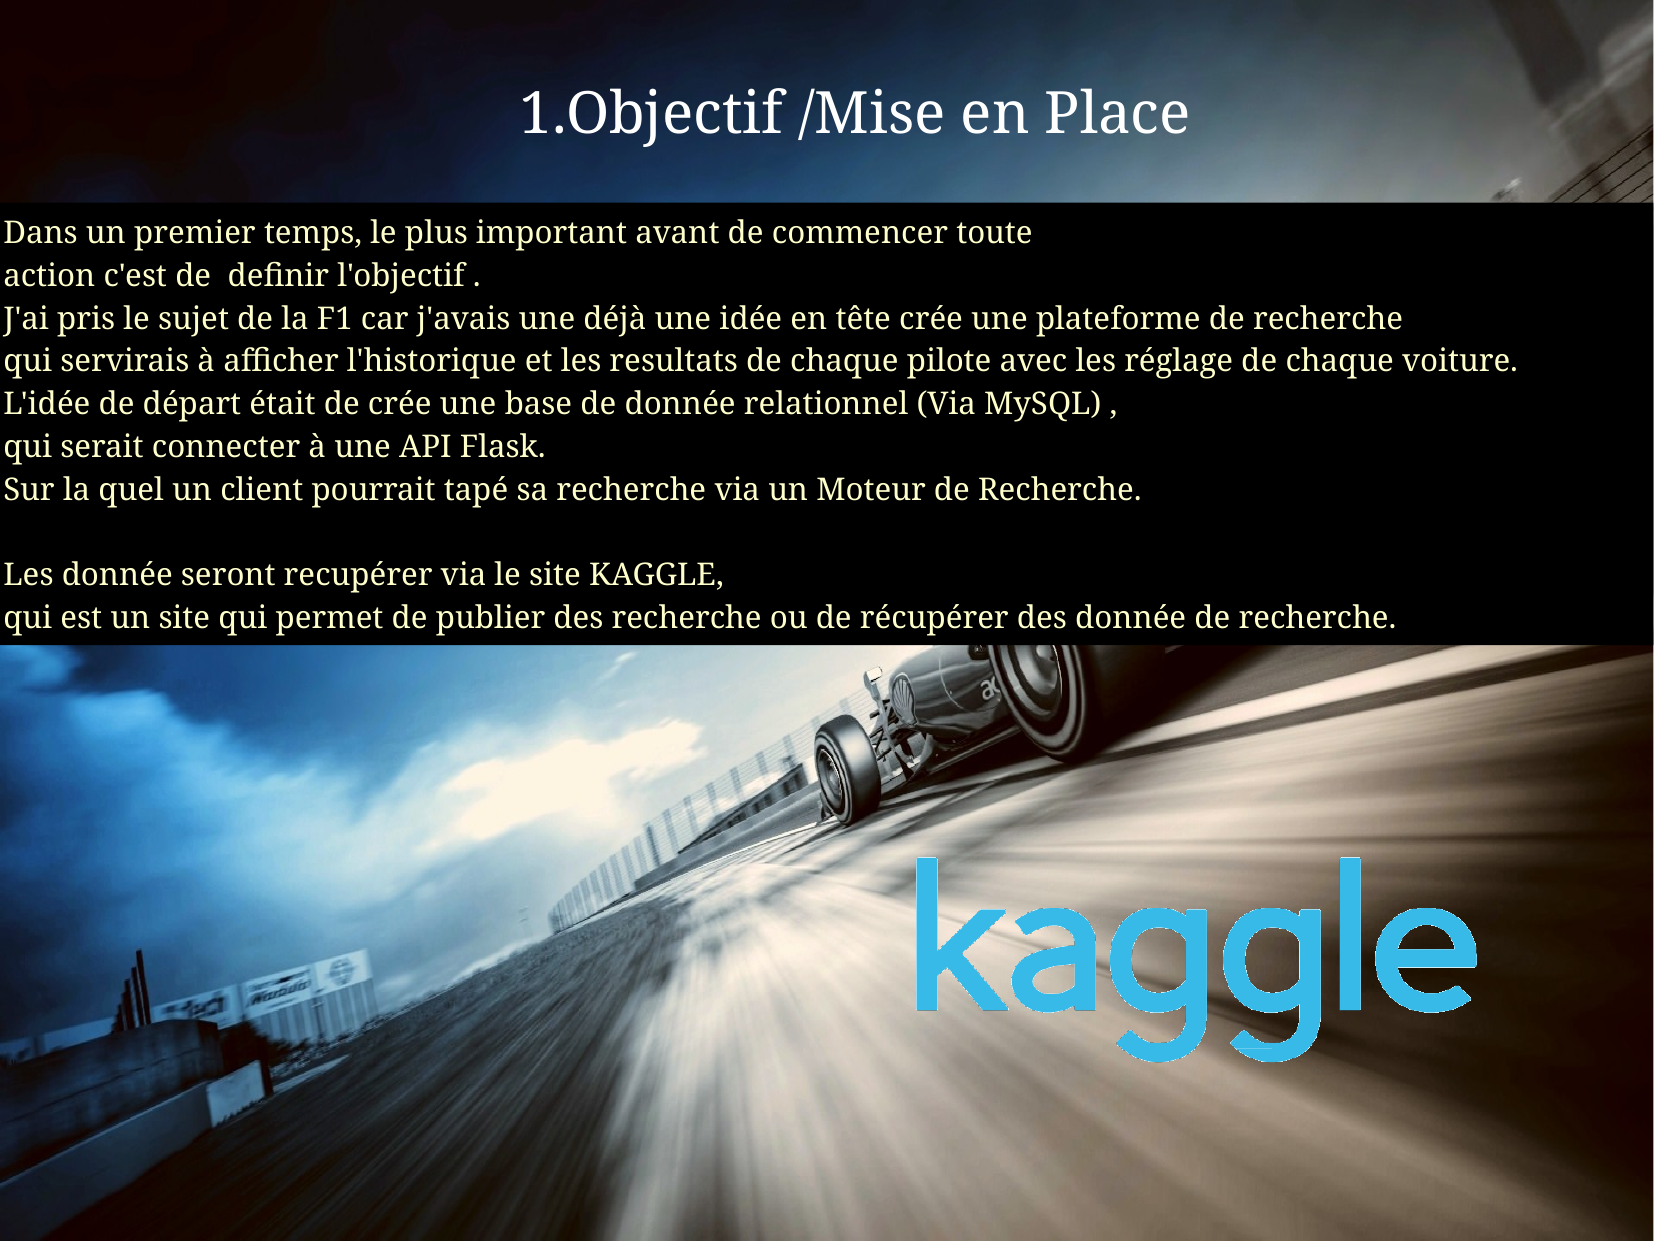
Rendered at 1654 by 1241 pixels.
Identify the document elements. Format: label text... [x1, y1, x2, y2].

picture [0, 646, 1654, 1241]
text_box 1.Objectif /Mise en Place [326, 63, 1386, 154]
text_box Dans un premier temps, le plus important avant de commencer toute action c'est de definir l'objectif . J'ai pris le sujet de la F1 car j'avais une déjà une idée en tête crée une plateforme de recherche qui servirais à afficher l'historique et les resultats de chaque pilote avec les réglage de chaque voiture. L'idée de départ était de crée une base de donnée relationnel (Via MySQL) , qui serait connecter à une API Flask. Sur la quel un client pourrait tapé sa recherche via un Moteur de Recherche. Les donnée seront recupérer via le site KAGGLE, qui est un site qui permet de publier des recherche ou de récupérer des donnée de recherche. [0, 202, 1654, 621]
picture [0, 0, 1654, 202]
